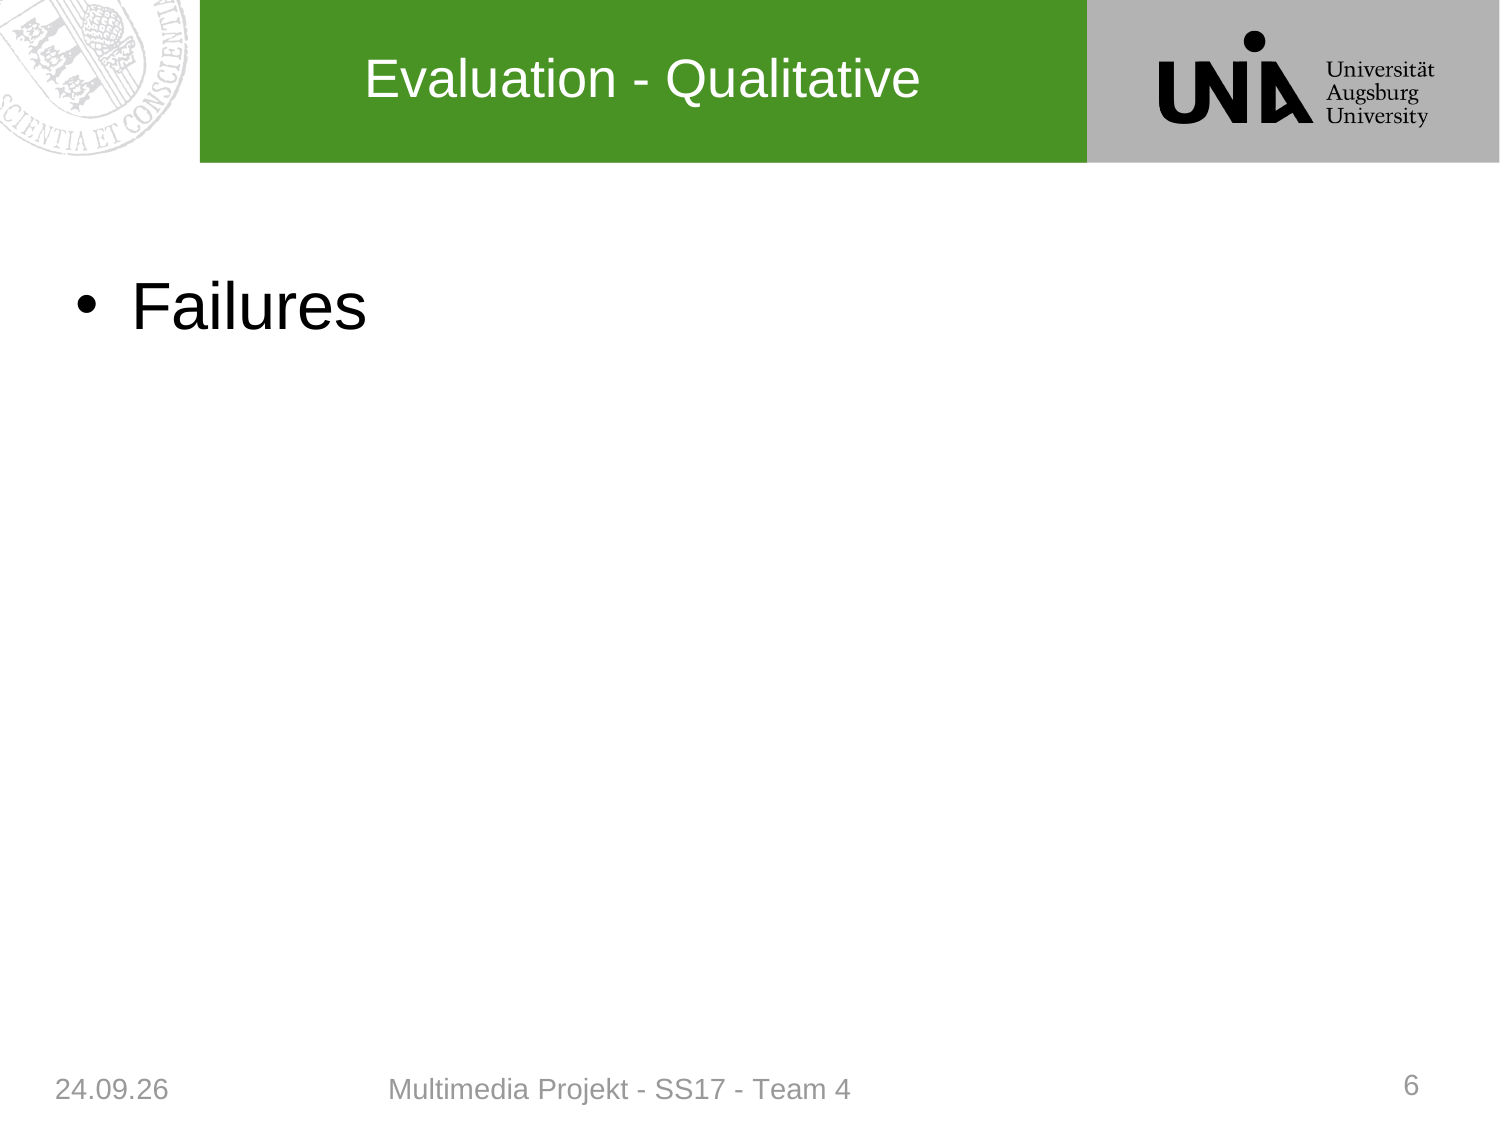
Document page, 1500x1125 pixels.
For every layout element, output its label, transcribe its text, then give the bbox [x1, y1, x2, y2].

list Failures [75, 263, 1426, 1006]
title Evaluation - Qualitative [199, 35, 1087, 163]
picture [0, 0, 188, 156]
picture [1122, 12, 1488, 271]
